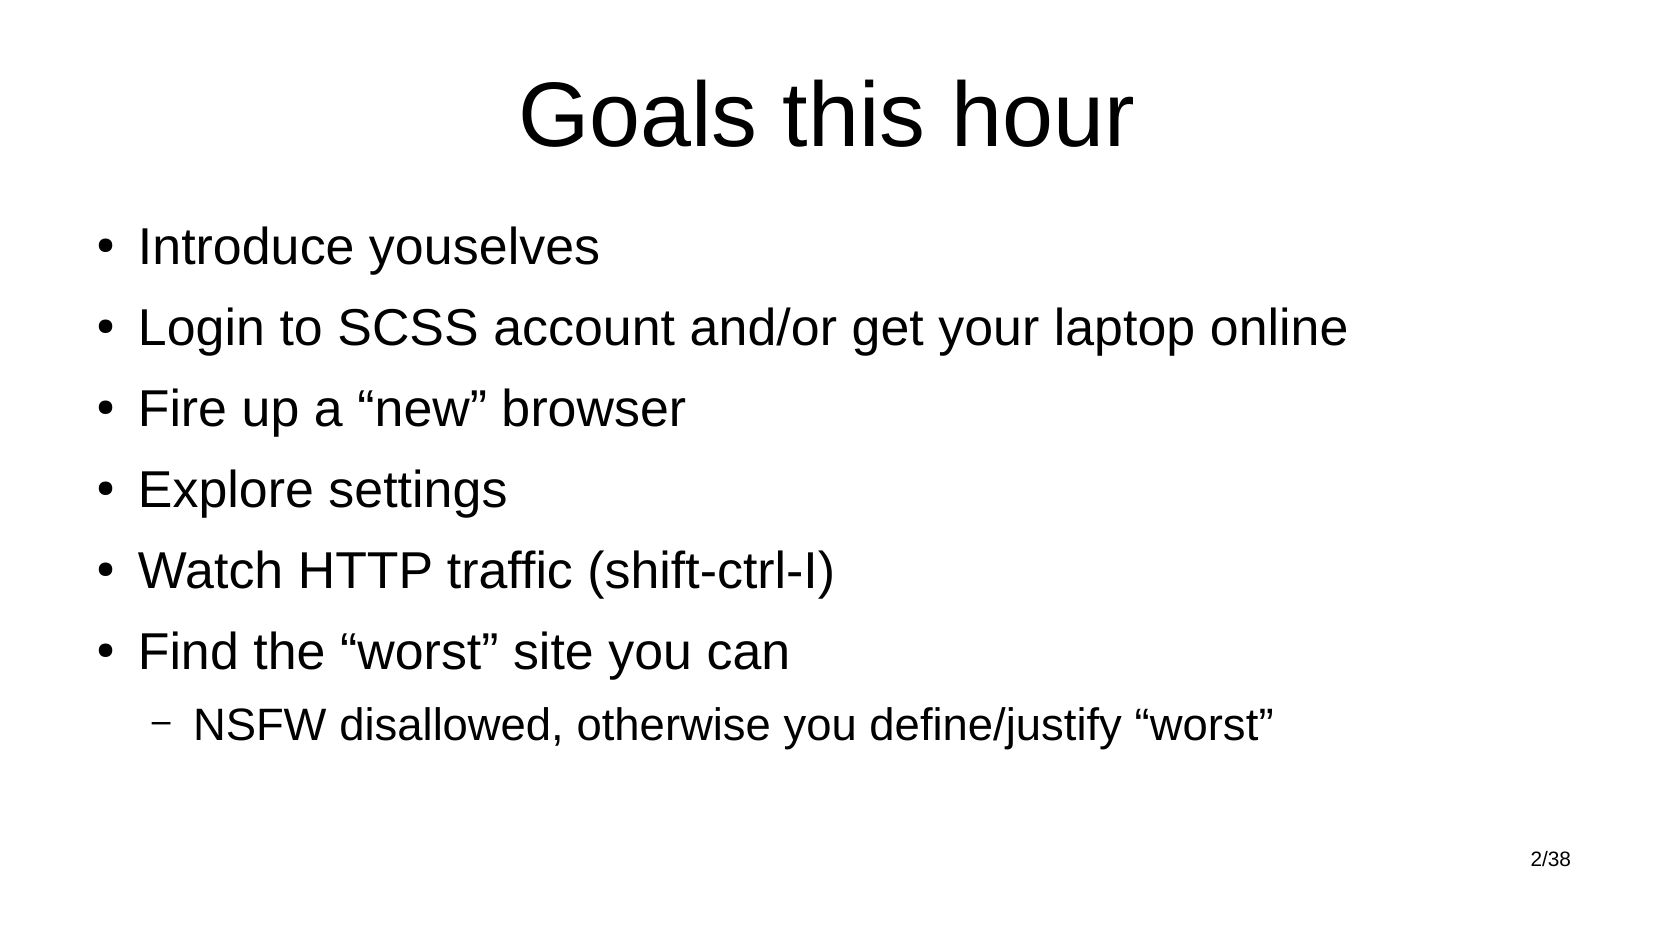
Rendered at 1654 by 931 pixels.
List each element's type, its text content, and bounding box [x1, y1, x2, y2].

title Goals this hour [82, 37, 1571, 193]
list Introduce youselves Login to SCSS account and/or get your laptop online Fire up a “new” browser Explore settings Watch HTTP traffic (shift-ctrl-I) Find the “worst” site you can NSFW disallowed, otherwise you define/justify “worst” [82, 217, 1571, 758]
